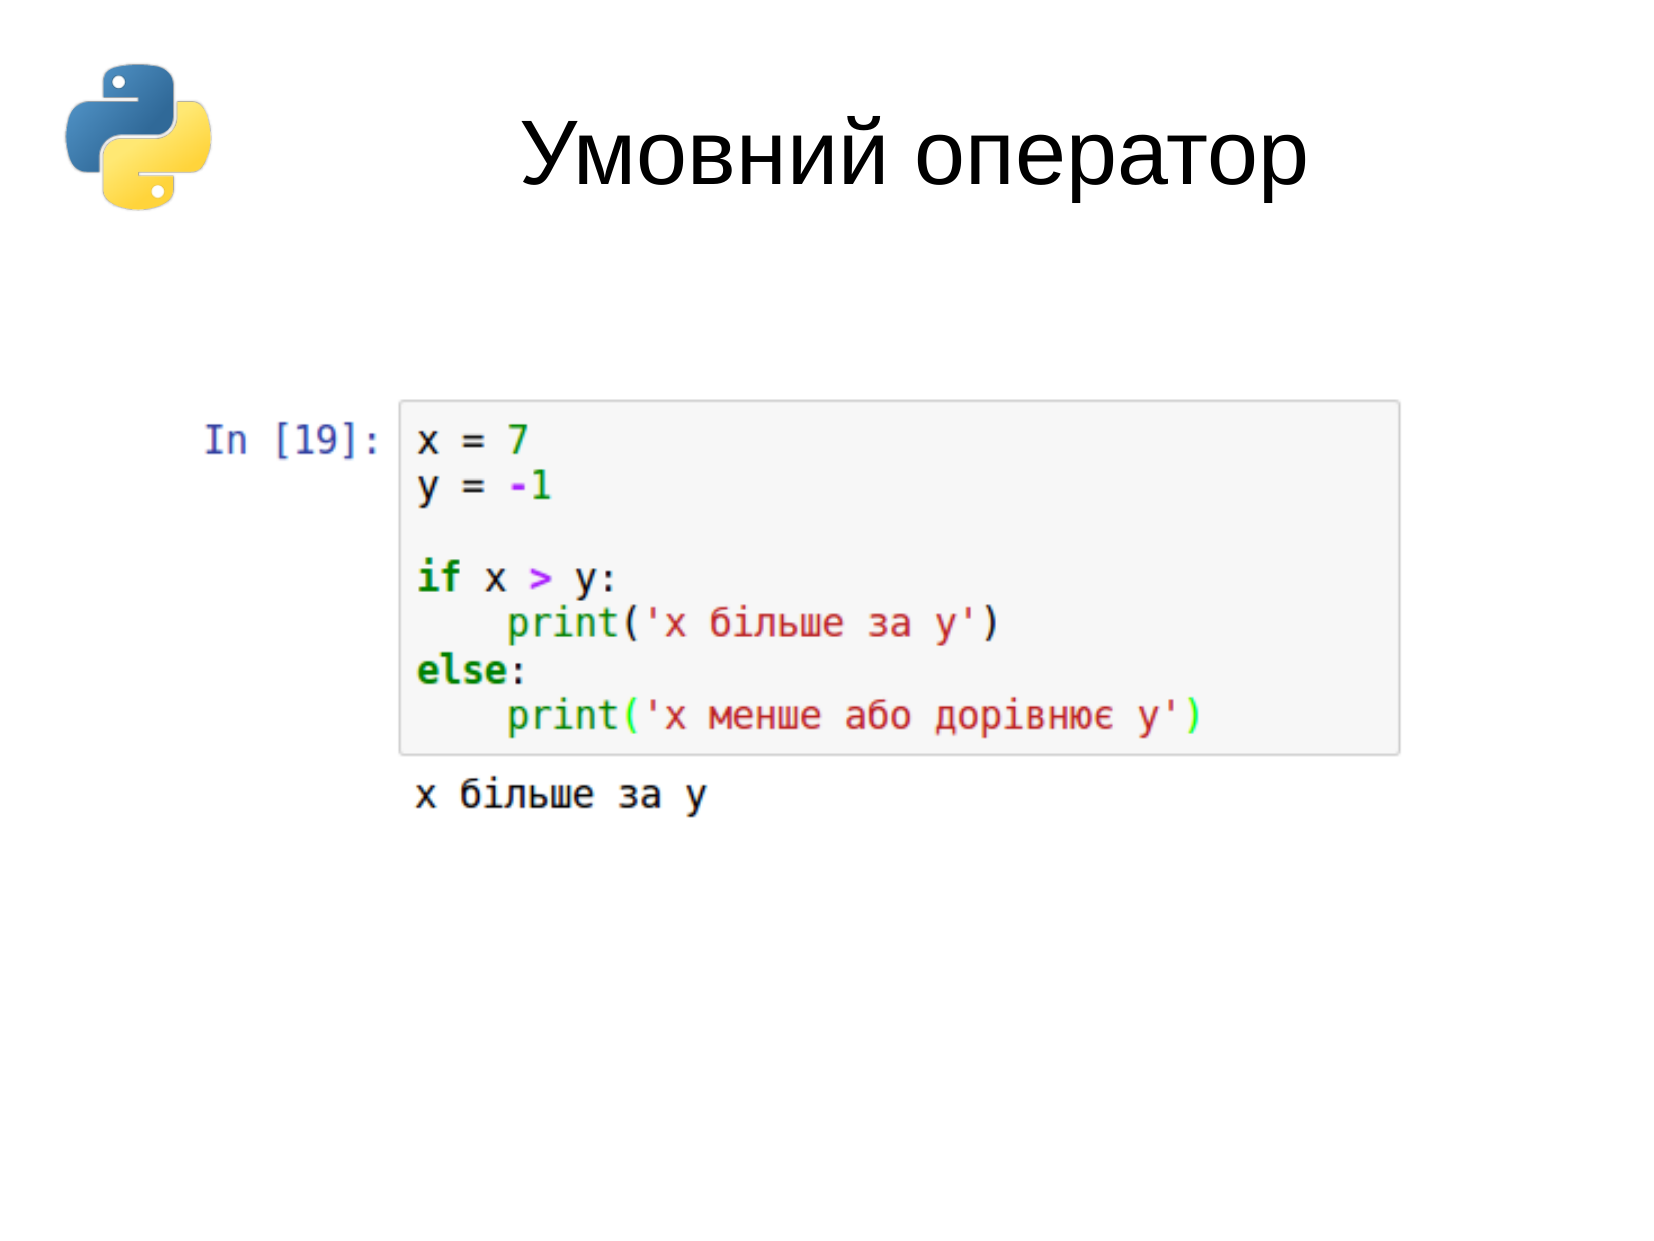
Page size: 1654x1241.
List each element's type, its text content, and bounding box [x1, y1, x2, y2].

picture [33, 32, 244, 244]
title Умовний оператор [270, 49, 1561, 257]
picture [165, 389, 1435, 841]
